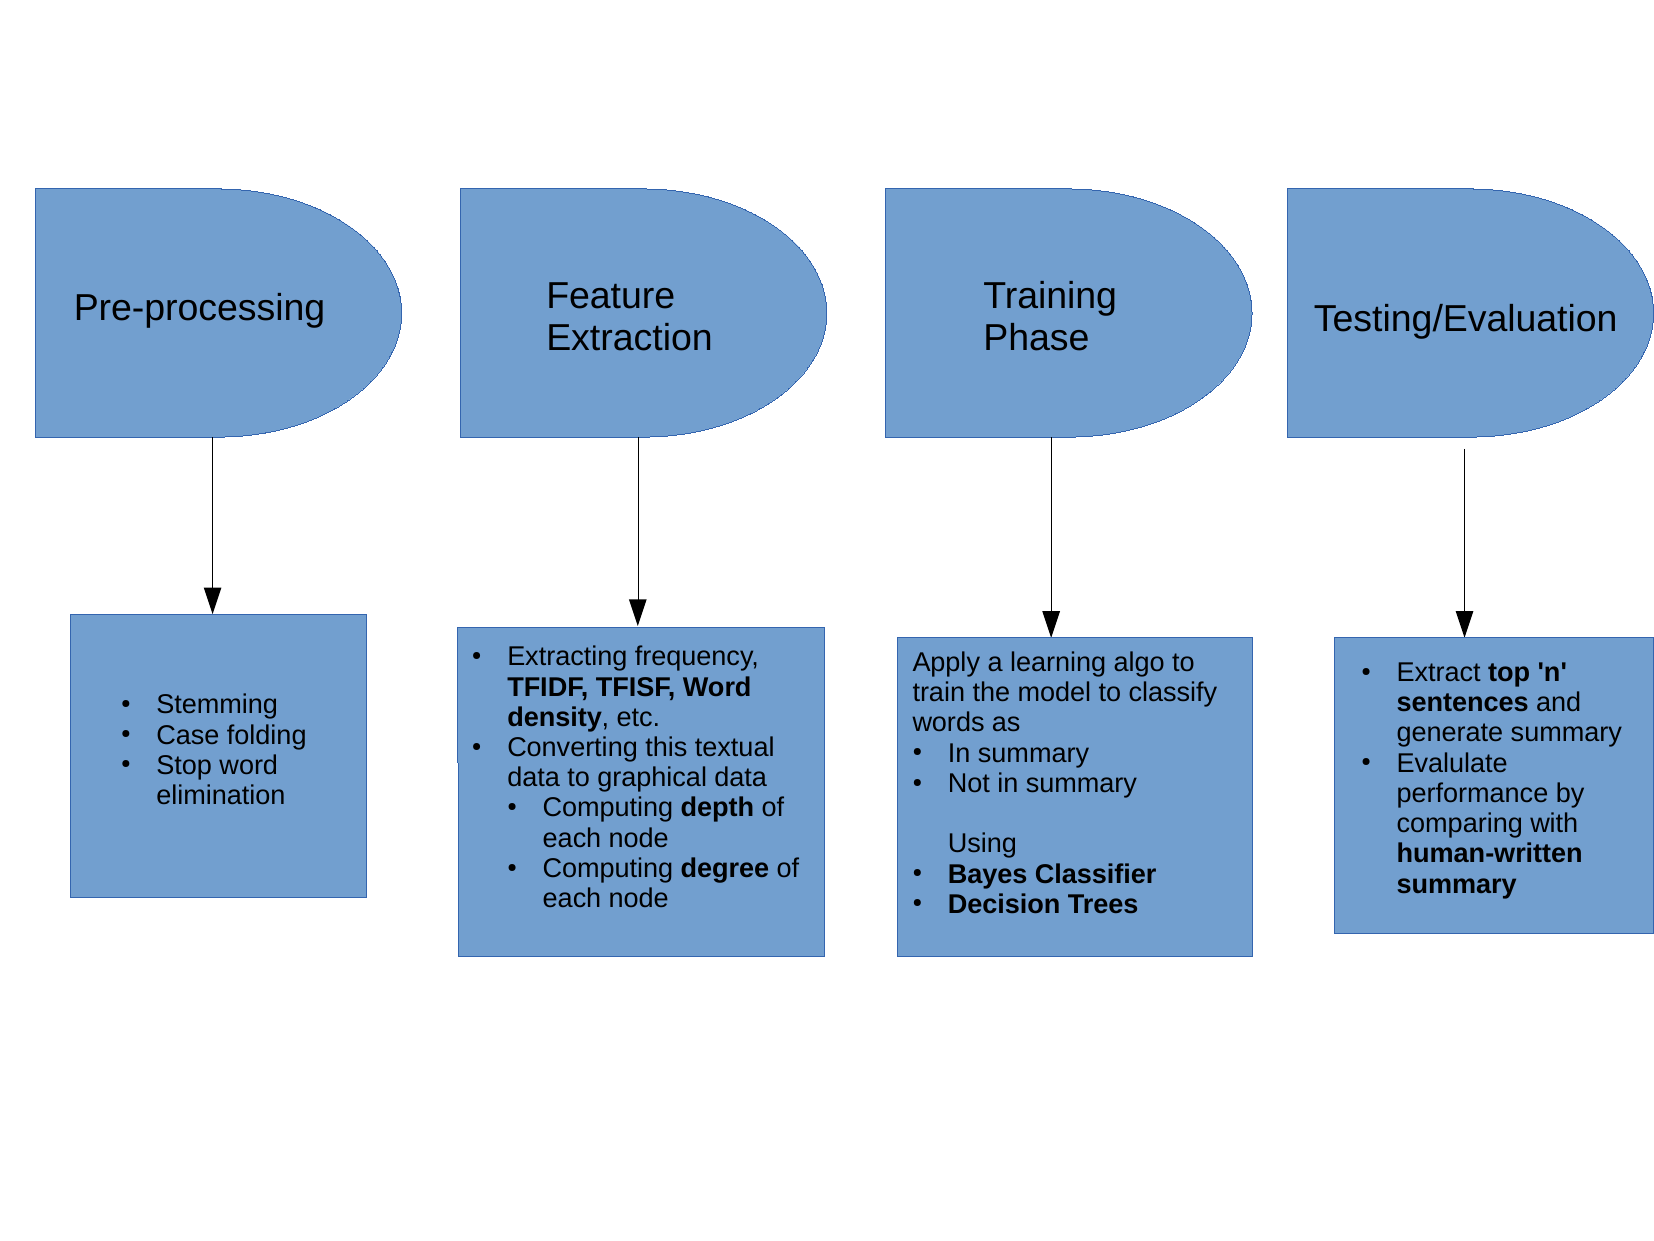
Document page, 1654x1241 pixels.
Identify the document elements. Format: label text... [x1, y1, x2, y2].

text_box [1334, 637, 1654, 934]
text_box Apply a learning algo to train the model to classify words as In summary Not in summary Using Bayes Classifier Decision Trees [897, 639, 1252, 957]
text_box Training Phase [968, 267, 1193, 367]
text_box [70, 614, 367, 898]
text_box Testing/Evaluation [1299, 290, 1633, 348]
text_box [457, 627, 825, 633]
text_box Stemming Case folding Stop word elimination [106, 649, 390, 818]
text_box [885, 188, 1253, 438]
text_box [1287, 188, 1654, 438]
text_box [35, 188, 402, 438]
text_box [460, 188, 814, 438]
text_box Feature Extraction [531, 267, 827, 367]
text_box Extract top 'n' sentences and generate summary Evalulate performance by comparing with human-written summary [1346, 649, 1642, 907]
text_box [897, 637, 1253, 957]
text_box Pre-processing [59, 279, 343, 378]
text_box Extracting frequency, TFIDF, TFISF, Word density, etc. Converting this textual data to graphical data Computing depth of each node Computing degree of each node [457, 633, 827, 981]
